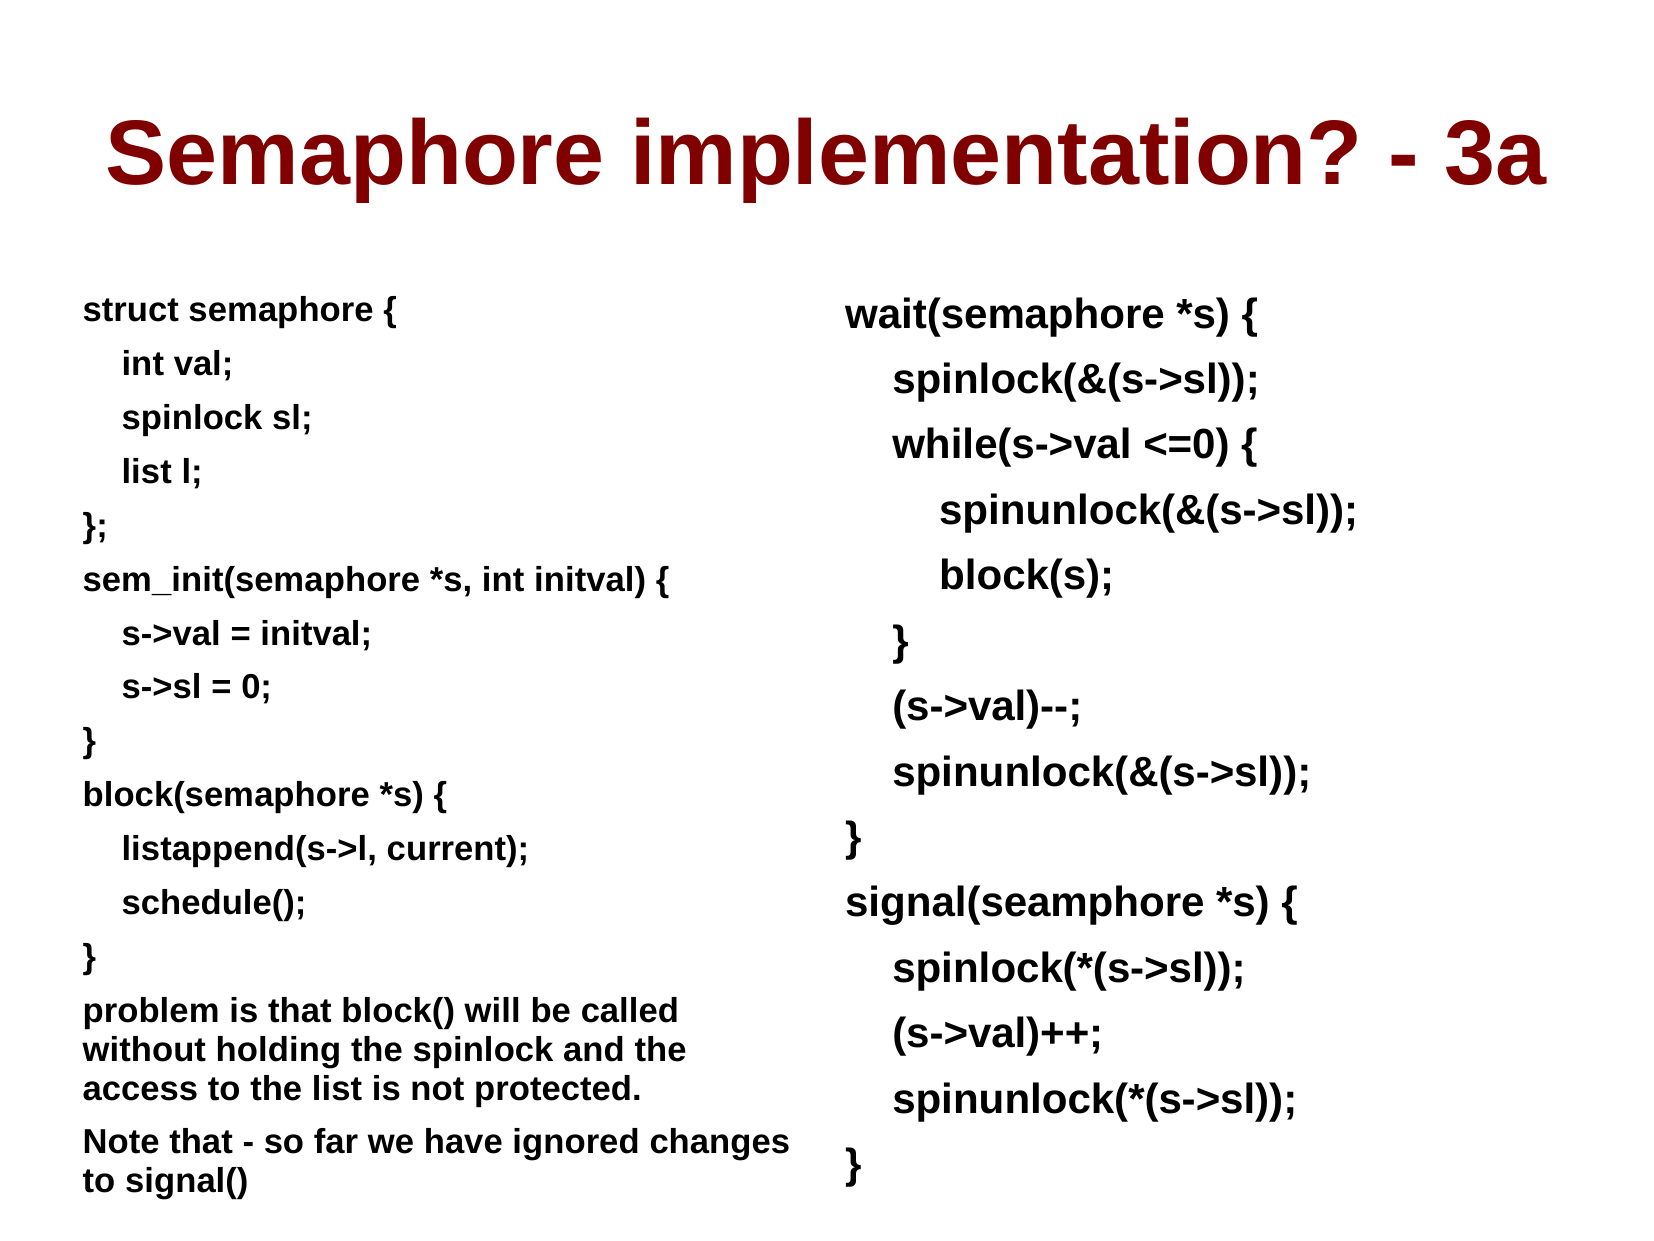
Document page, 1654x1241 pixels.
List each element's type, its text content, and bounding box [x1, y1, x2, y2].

title Semaphore implementation? - 3a [82, 49, 1571, 257]
list wait(semaphore *s) { spinlock(&(s->sl)); while(s->val <=0) { spinunlock(&(s->sl)); block(s); } (s->val)--; spinunlock(&(s->sl)); } signal(seamphore *s) { spinlock(*(s->sl)); (s->val)++; spinunlock(*(s->sl)); } [845, 290, 1595, 1193]
list struct semaphore { int val; spinlock sl; list l; }; sem_init(semaphore *s, int initval) { s->val = initval; s->sl = 0; } block(semaphore *s) { listappend(s->l, current); schedule(); } problem is that block() will be called without holding the spinlock and the access to the list is not protected. Note that - so far we have ignored changes to signal() [82, 290, 804, 1217]
